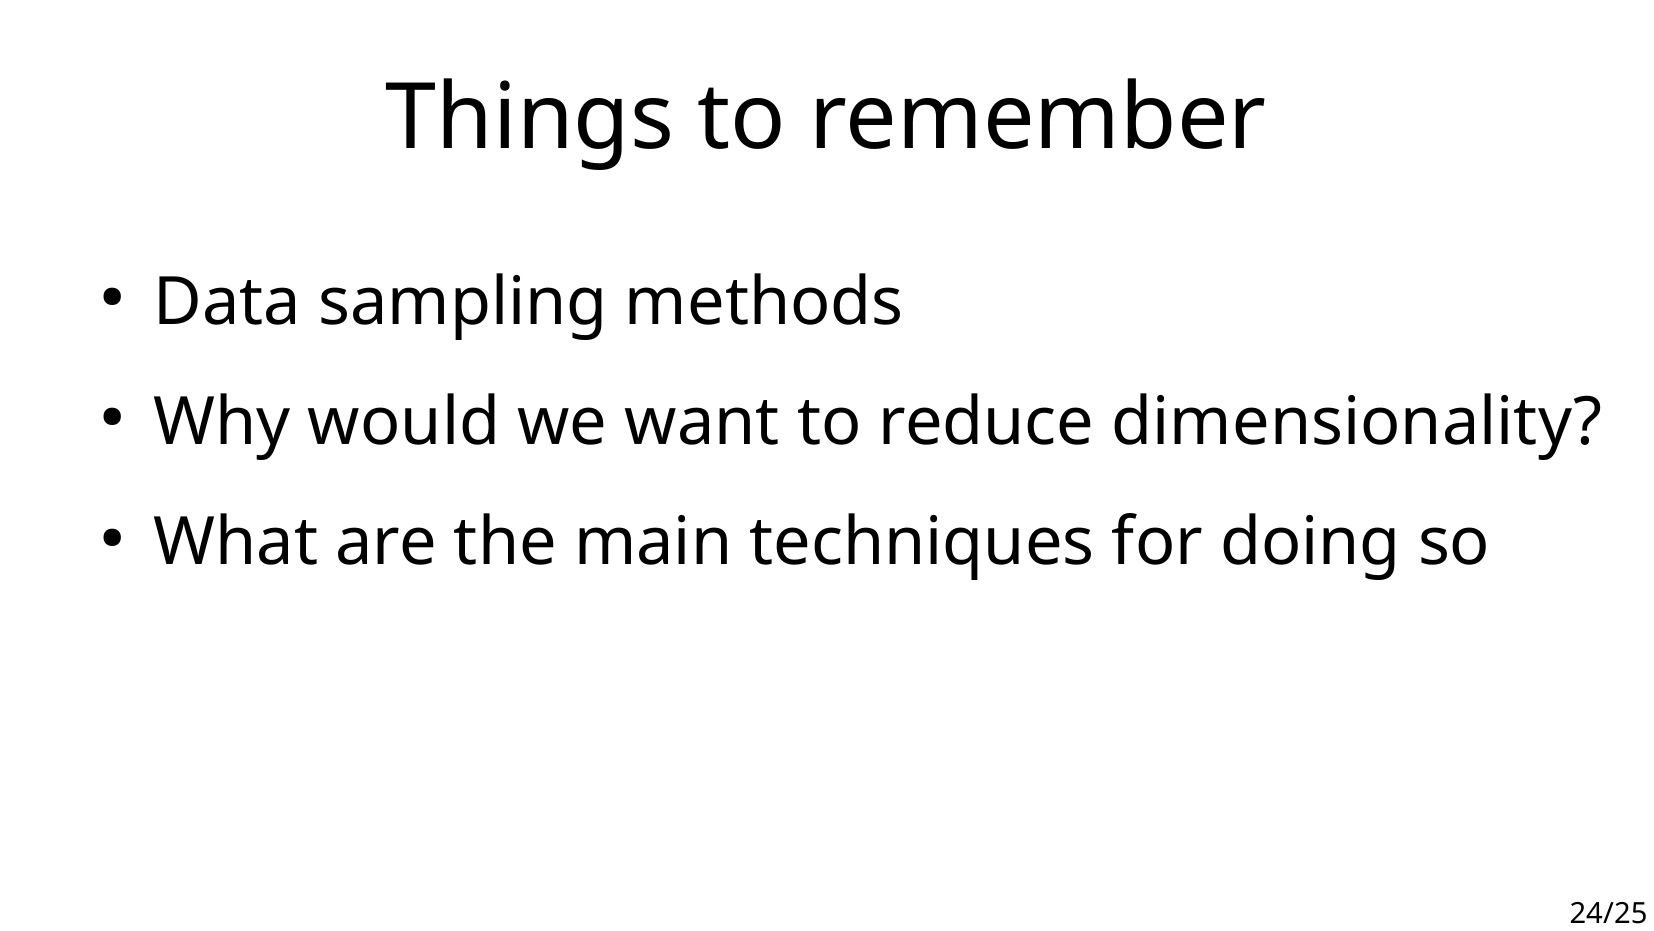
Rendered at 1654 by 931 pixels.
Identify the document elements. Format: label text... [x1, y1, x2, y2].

list Data sampling methods Why would we want to reduce dimensionality? What are the main techniques for doing so [82, 253, 1606, 886]
title Things to remember [82, 1, 1571, 226]
